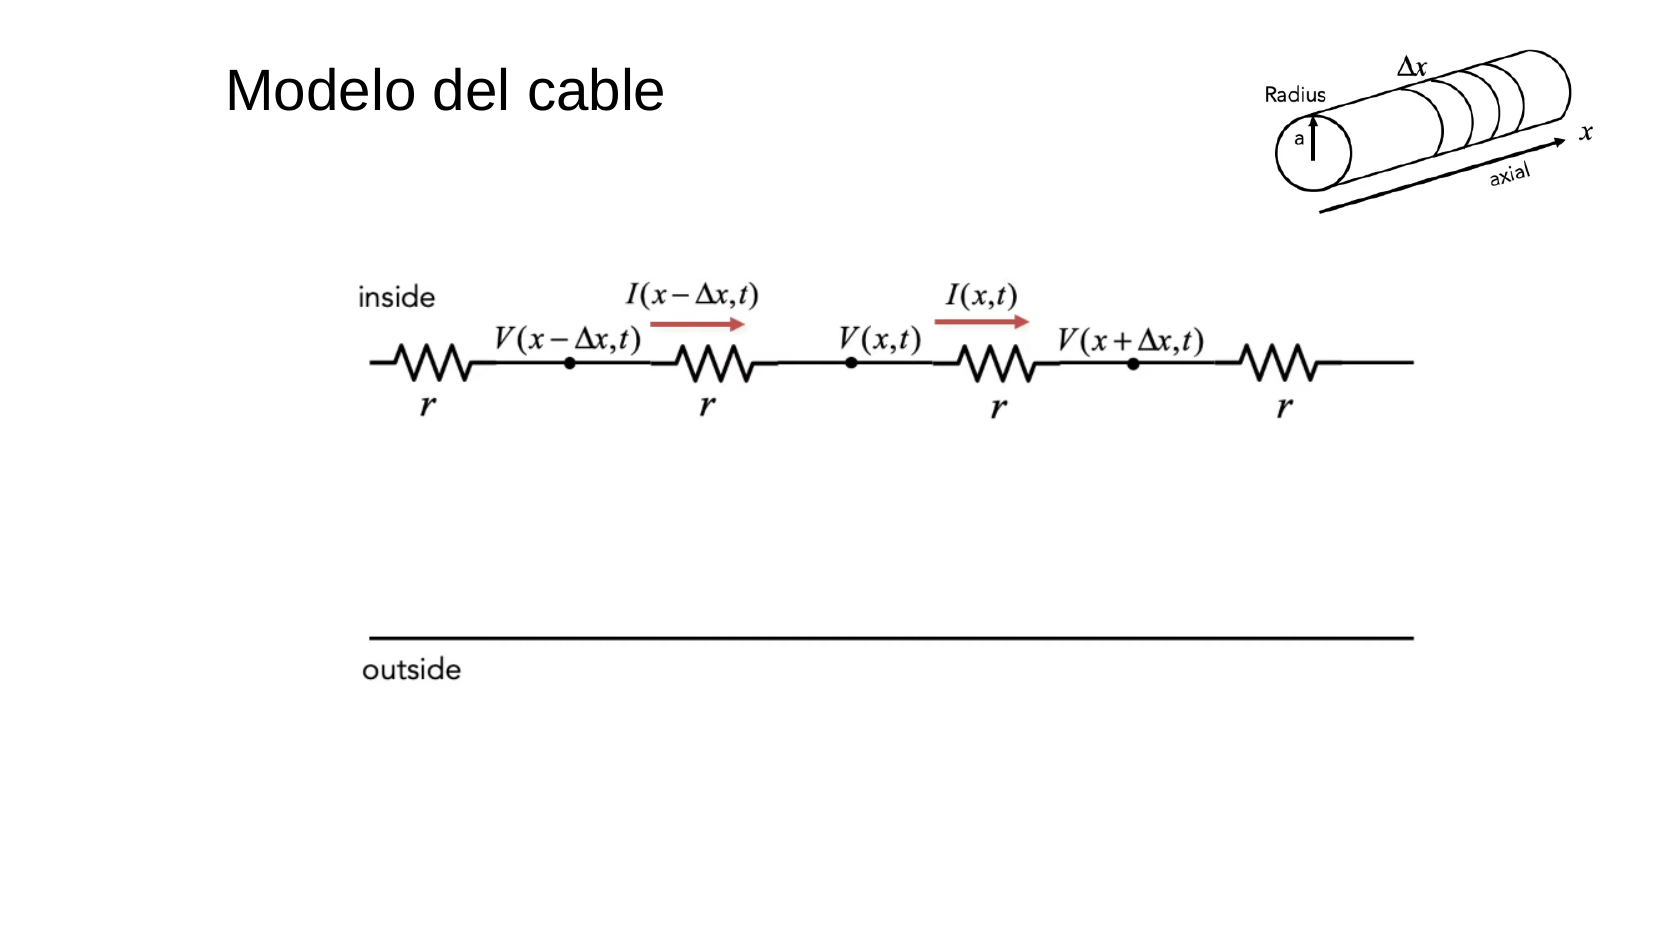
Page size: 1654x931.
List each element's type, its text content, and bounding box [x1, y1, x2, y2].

picture [1237, 37, 1612, 226]
title Modelo del cable [75, 30, 818, 151]
picture [337, 262, 1435, 698]
